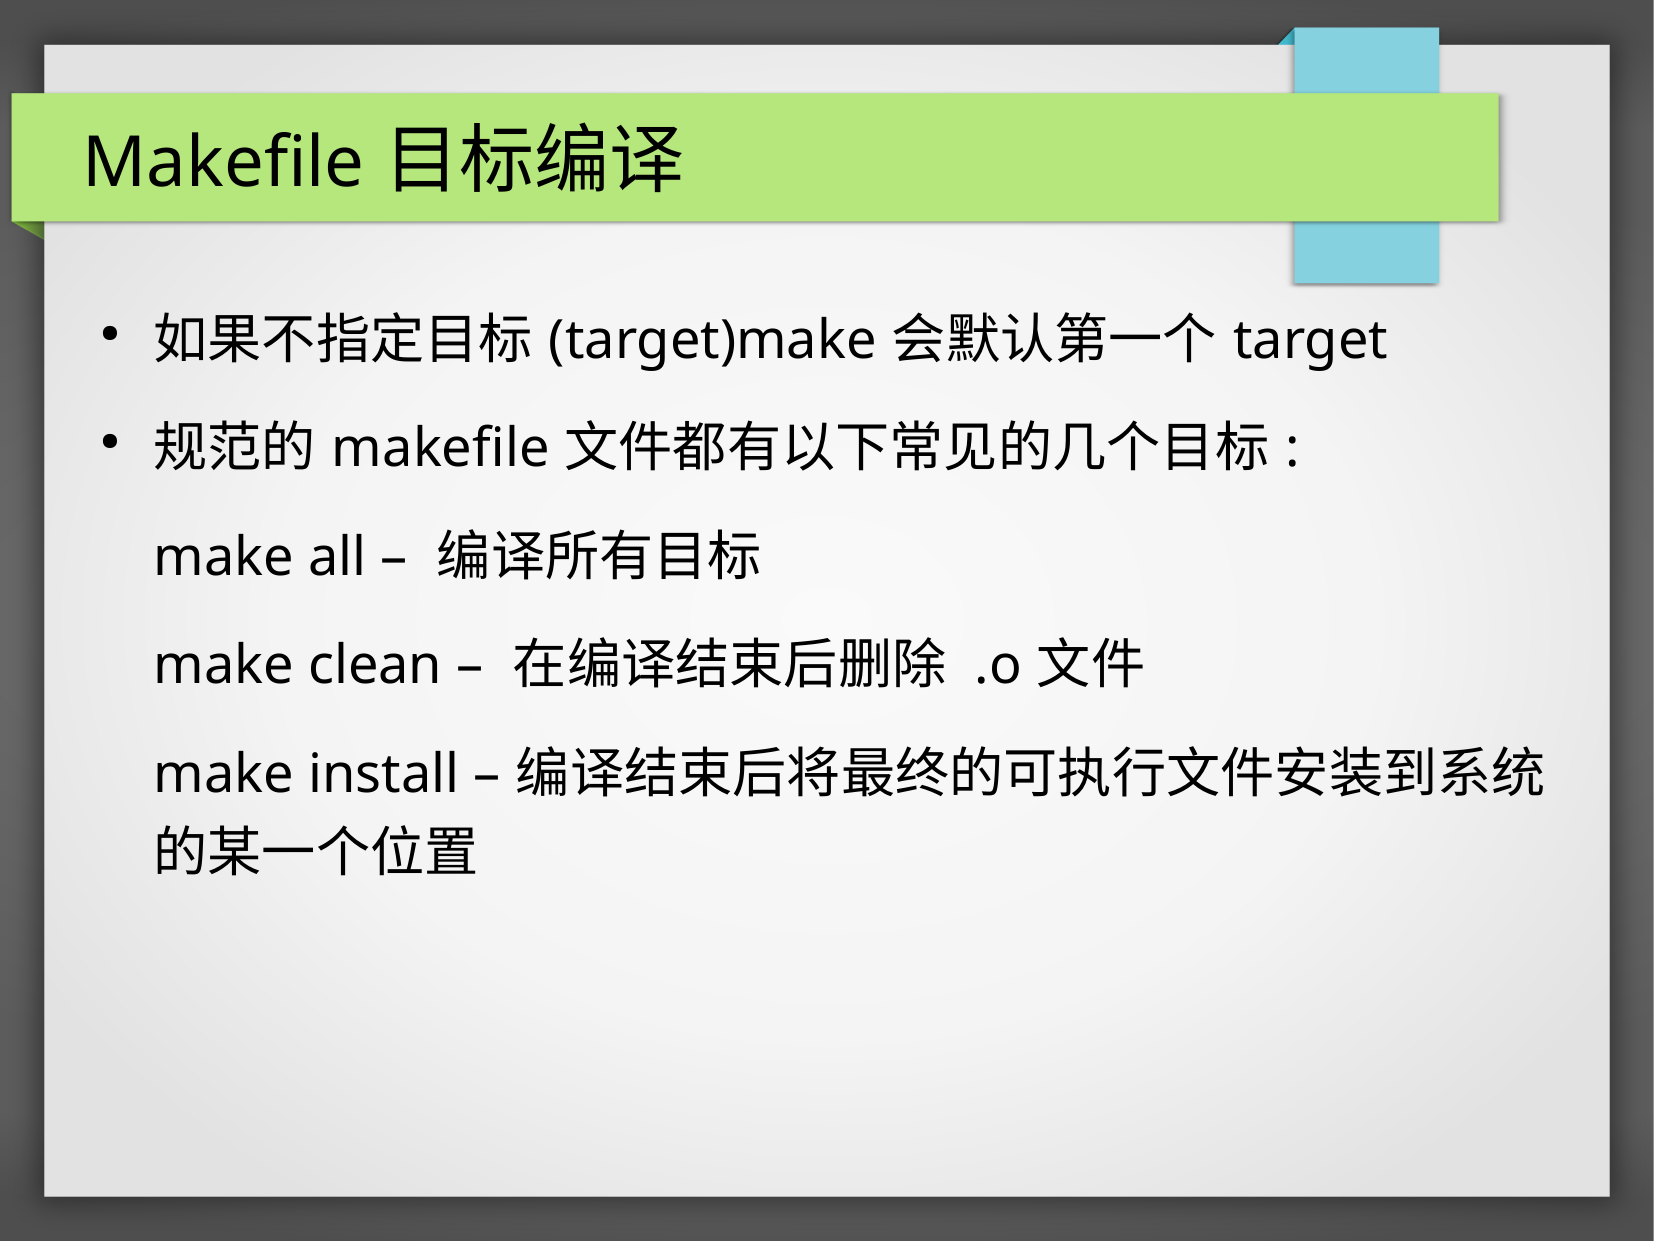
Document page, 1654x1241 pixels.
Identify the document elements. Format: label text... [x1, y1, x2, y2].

picture [0, 0, 1654, 1241]
title Makefile目标编译 [82, 94, 1264, 213]
list 如果不指定目标(target)make会默认第一个target 规范的makefile文件都有以下常见的几个目标: make all – 编译所有目标 make clean – 在编译结束后删除 .o文件 make install –编译结束后将最终的可执行文件安装到系统的某一个位置 [82, 295, 1571, 1015]
